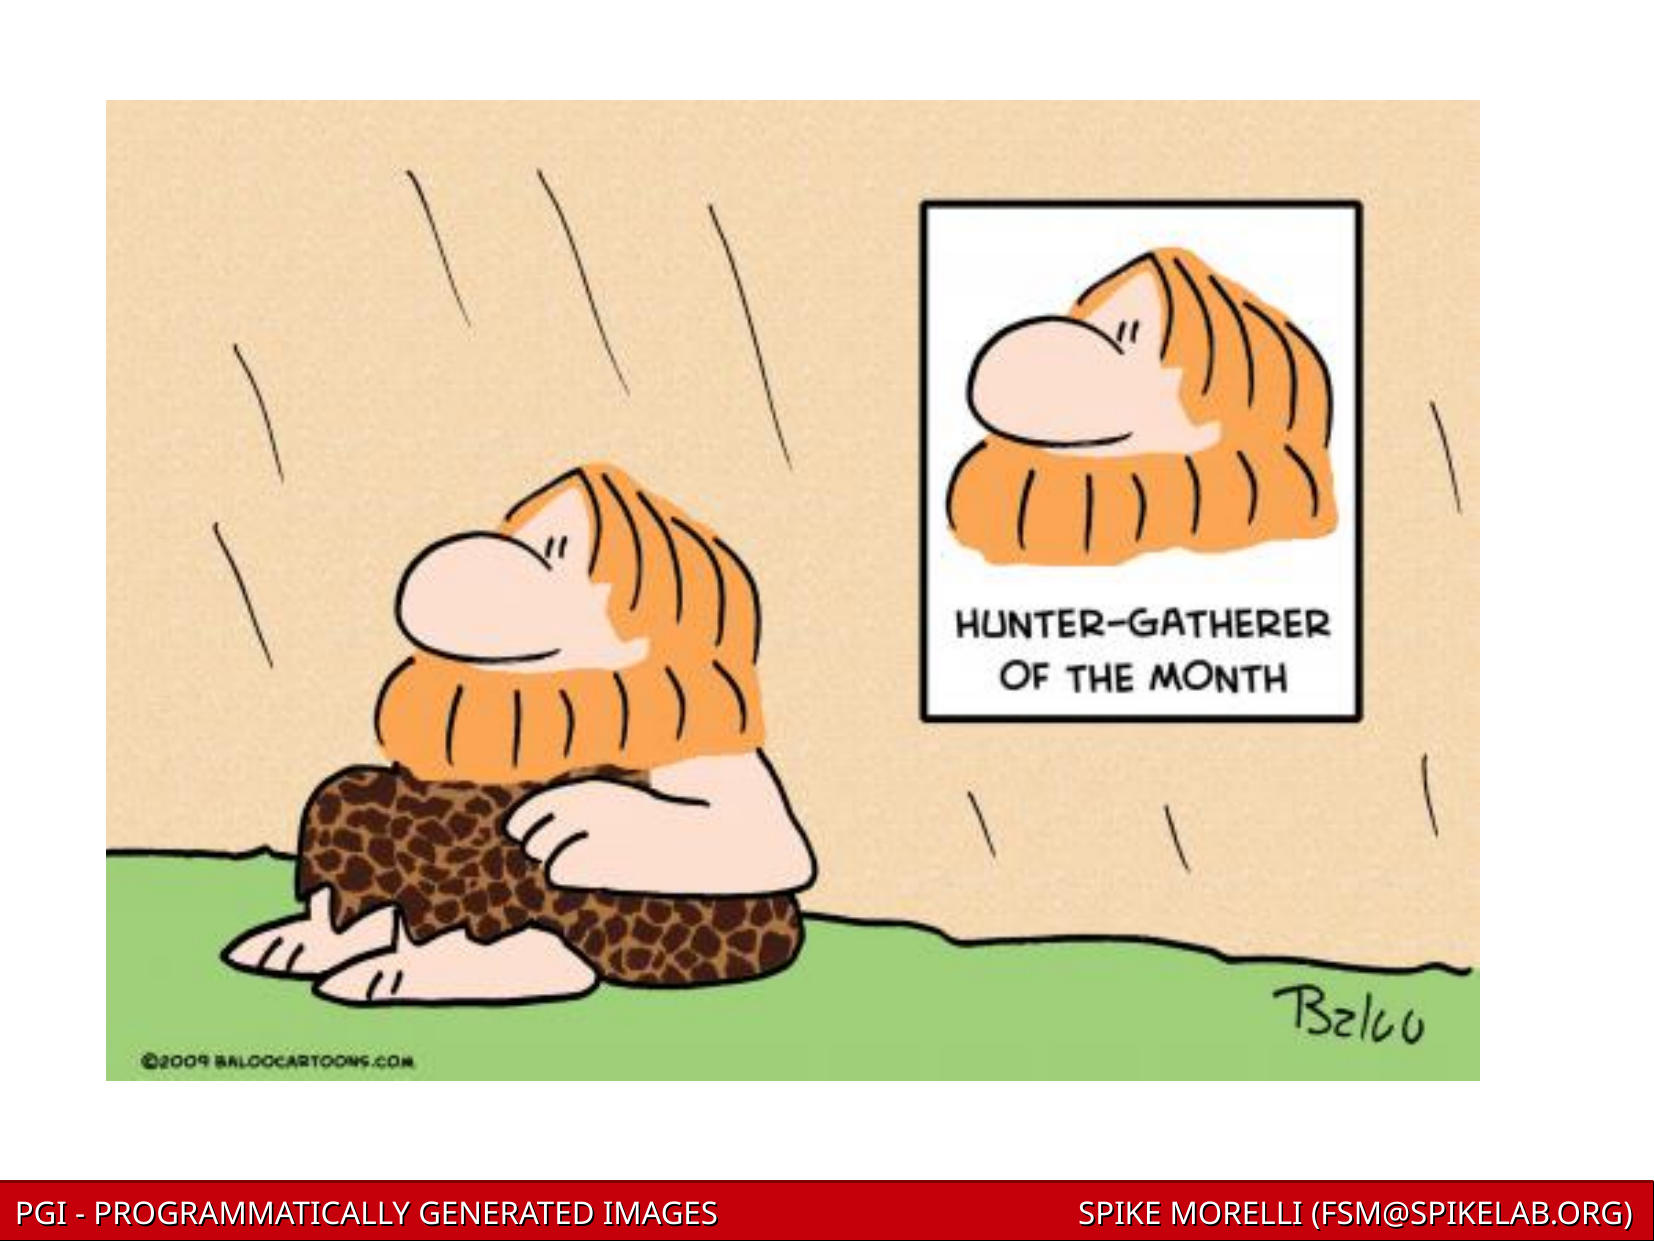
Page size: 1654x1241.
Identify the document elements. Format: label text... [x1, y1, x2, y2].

text_box PGI - PROGRAMMATICALLY GENERATED IMAGES [0, 1184, 722, 1235]
text_box SPIKE MORELLI (FSM@SPIKELAB.ORG) [1063, 1184, 1643, 1235]
picture [106, 100, 1480, 1081]
text_box [0, 1183, 1654, 1241]
